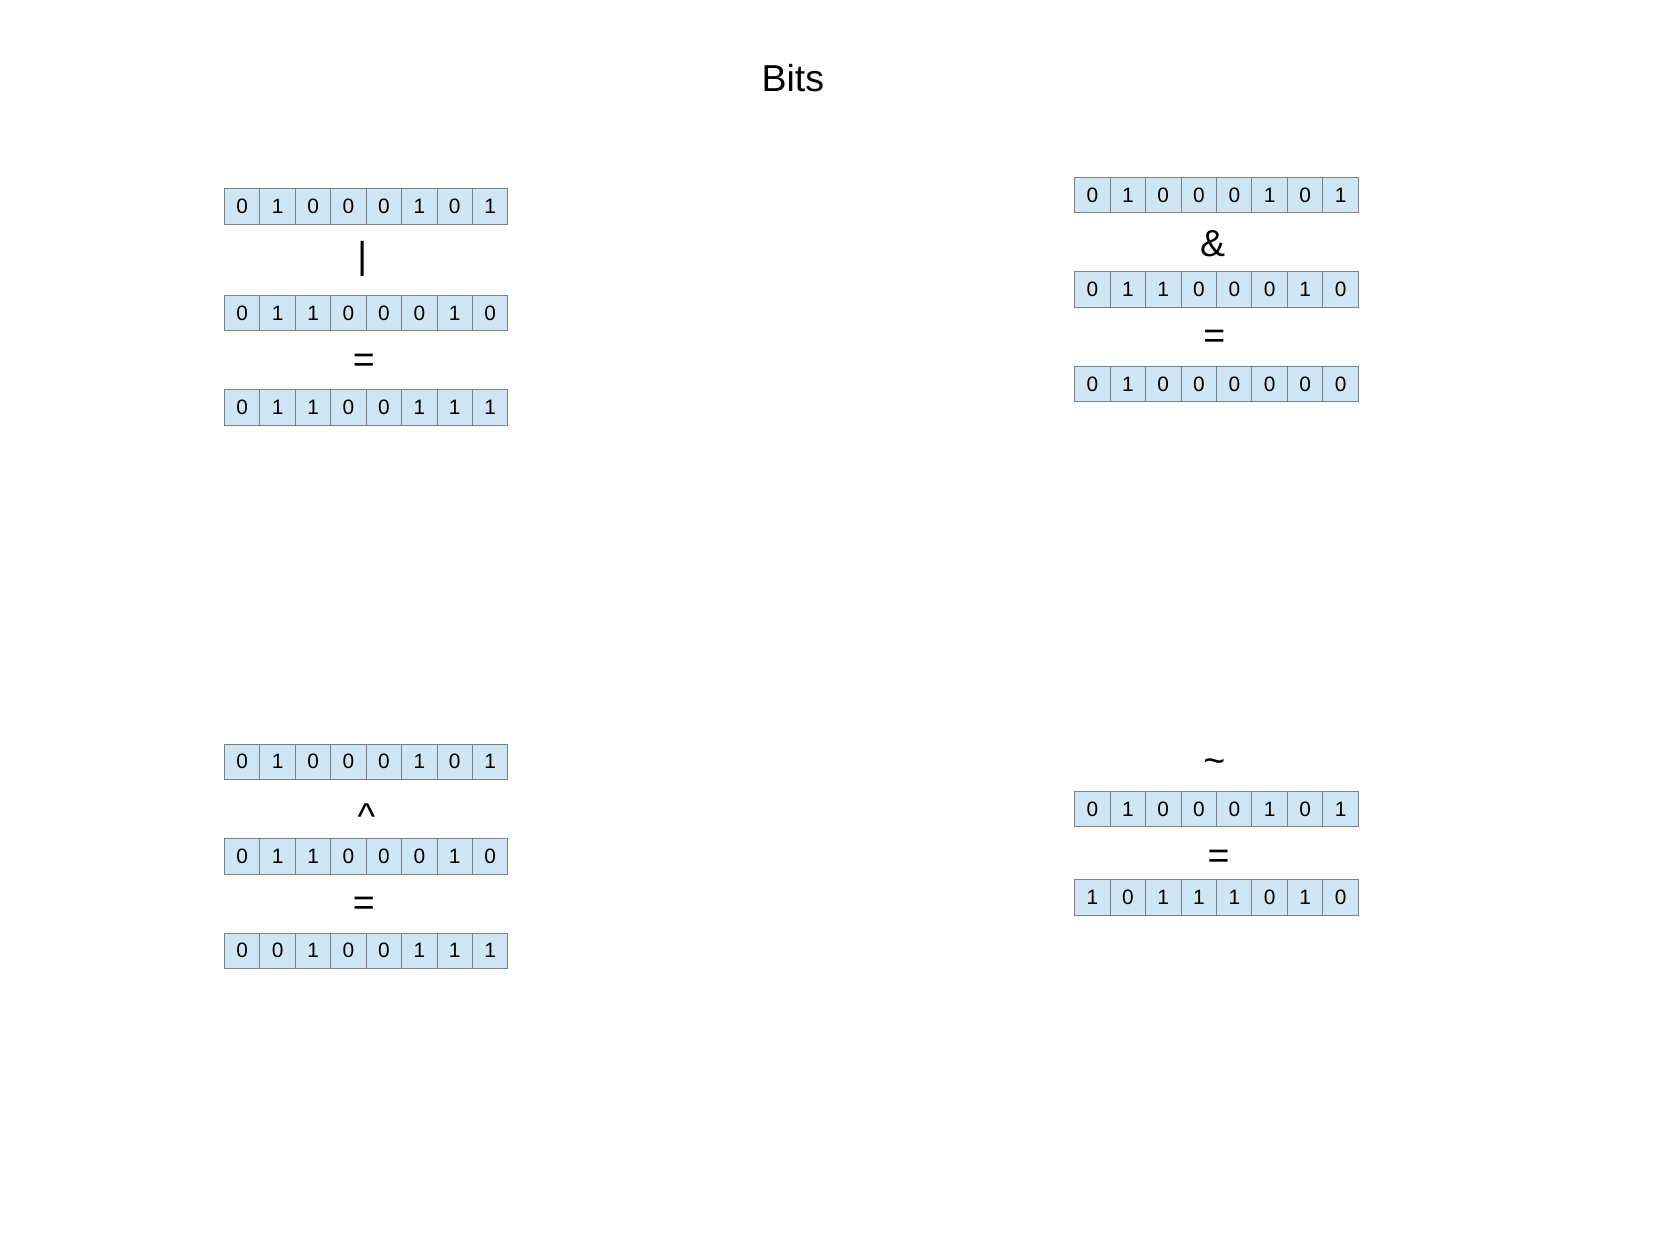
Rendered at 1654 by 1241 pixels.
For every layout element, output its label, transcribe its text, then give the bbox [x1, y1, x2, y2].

text_box 0 [1181, 791, 1216, 827]
text_box 0 [330, 838, 366, 875]
text_box 0 [1181, 271, 1216, 308]
text_box 0 [1287, 366, 1322, 402]
text_box 0 [1181, 366, 1216, 402]
text_box 0 [1074, 366, 1110, 402]
text_box 1 [1322, 791, 1359, 827]
text_box 1 [259, 188, 295, 225]
text_box 0 [366, 838, 401, 875]
text_box 0 [472, 838, 508, 875]
text_box 0 [224, 933, 259, 969]
text_box 0 [1216, 791, 1251, 827]
text_box 1 [1110, 791, 1145, 827]
text_box 0 [472, 295, 508, 331]
text_box ^ [342, 787, 390, 845]
text_box 1 [1251, 791, 1287, 827]
text_box 0 [224, 389, 259, 426]
text_box 1 [259, 744, 295, 780]
text_box 0 [259, 933, 295, 969]
text_box 1 [1181, 879, 1216, 916]
text_box 1 [259, 838, 295, 875]
text_box & [1185, 214, 1241, 272]
text_box 0 [330, 389, 366, 426]
text_box 0 [1145, 791, 1181, 827]
text_box 1 [1110, 177, 1145, 213]
text_box = [338, 330, 390, 390]
text_box 1 [1287, 271, 1322, 308]
text_box 0 [295, 744, 330, 780]
text_box 1 [1287, 879, 1322, 916]
text_box 0 [1074, 791, 1110, 827]
text_box = [338, 874, 390, 934]
text_box 1 [1074, 879, 1110, 916]
text_box 1 [437, 389, 472, 426]
text_box ~ [1188, 732, 1241, 792]
text_box 0 [330, 295, 366, 331]
text_box 1 [401, 744, 437, 780]
text_box 0 [295, 188, 330, 225]
text_box 0 [1145, 366, 1181, 402]
text_box 0 [1322, 366, 1359, 402]
text_box 0 [224, 838, 259, 875]
text_box 1 [295, 933, 330, 969]
text_box 1 [259, 389, 295, 426]
text_box | [342, 226, 382, 284]
text_box 0 [1322, 879, 1359, 916]
text_box 0 [366, 744, 401, 780]
text_box 0 [1216, 366, 1251, 402]
text_box 0 [1251, 271, 1287, 308]
text_box 0 [224, 295, 259, 331]
text_box 0 [366, 389, 401, 426]
text_box 0 [1216, 177, 1251, 213]
text_box 0 [1074, 177, 1110, 213]
text_box 1 [259, 295, 295, 331]
text_box 0 [1181, 177, 1216, 213]
text_box 0 [224, 744, 259, 780]
text_box 1 [1110, 366, 1145, 402]
text_box 1 [437, 933, 472, 969]
text_box 0 [224, 188, 259, 225]
text_box 1 [401, 188, 437, 225]
text_box Bits [746, 49, 839, 107]
text_box 0 [330, 933, 366, 969]
text_box = [1192, 826, 1245, 886]
text_box 1 [295, 389, 330, 426]
text_box 0 [1074, 271, 1110, 308]
text_box 0 [1145, 177, 1181, 213]
text_box 1 [295, 838, 330, 875]
text_box 0 [1216, 271, 1251, 308]
text_box 0 [1110, 879, 1145, 916]
text_box = [1188, 307, 1241, 367]
text_box 0 [1287, 177, 1322, 213]
text_box 1 [1251, 177, 1287, 213]
text_box 0 [1251, 366, 1287, 402]
text_box 1 [1216, 879, 1251, 916]
text_box 0 [366, 933, 401, 969]
text_box 0 [401, 295, 437, 331]
text_box 0 [366, 188, 401, 225]
text_box 0 [1287, 791, 1322, 827]
text_box 1 [437, 295, 472, 331]
text_box 1 [472, 933, 508, 969]
text_box 1 [437, 838, 472, 875]
text_box 0 [437, 188, 472, 225]
text_box 0 [1322, 271, 1359, 308]
text_box 0 [401, 838, 437, 875]
text_box 0 [437, 744, 472, 780]
text_box 1 [472, 389, 508, 426]
text_box 1 [295, 295, 330, 331]
text_box 0 [366, 295, 401, 331]
text_box 1 [401, 933, 437, 969]
text_box 1 [1110, 271, 1145, 308]
text_box 1 [401, 389, 437, 426]
text_box 1 [472, 188, 508, 225]
text_box 1 [472, 744, 508, 780]
text_box 1 [1322, 177, 1359, 213]
text_box 1 [1145, 271, 1181, 308]
text_box 0 [330, 188, 366, 225]
text_box 0 [330, 744, 366, 780]
text_box 0 [1251, 879, 1287, 916]
text_box 1 [1145, 879, 1181, 916]
